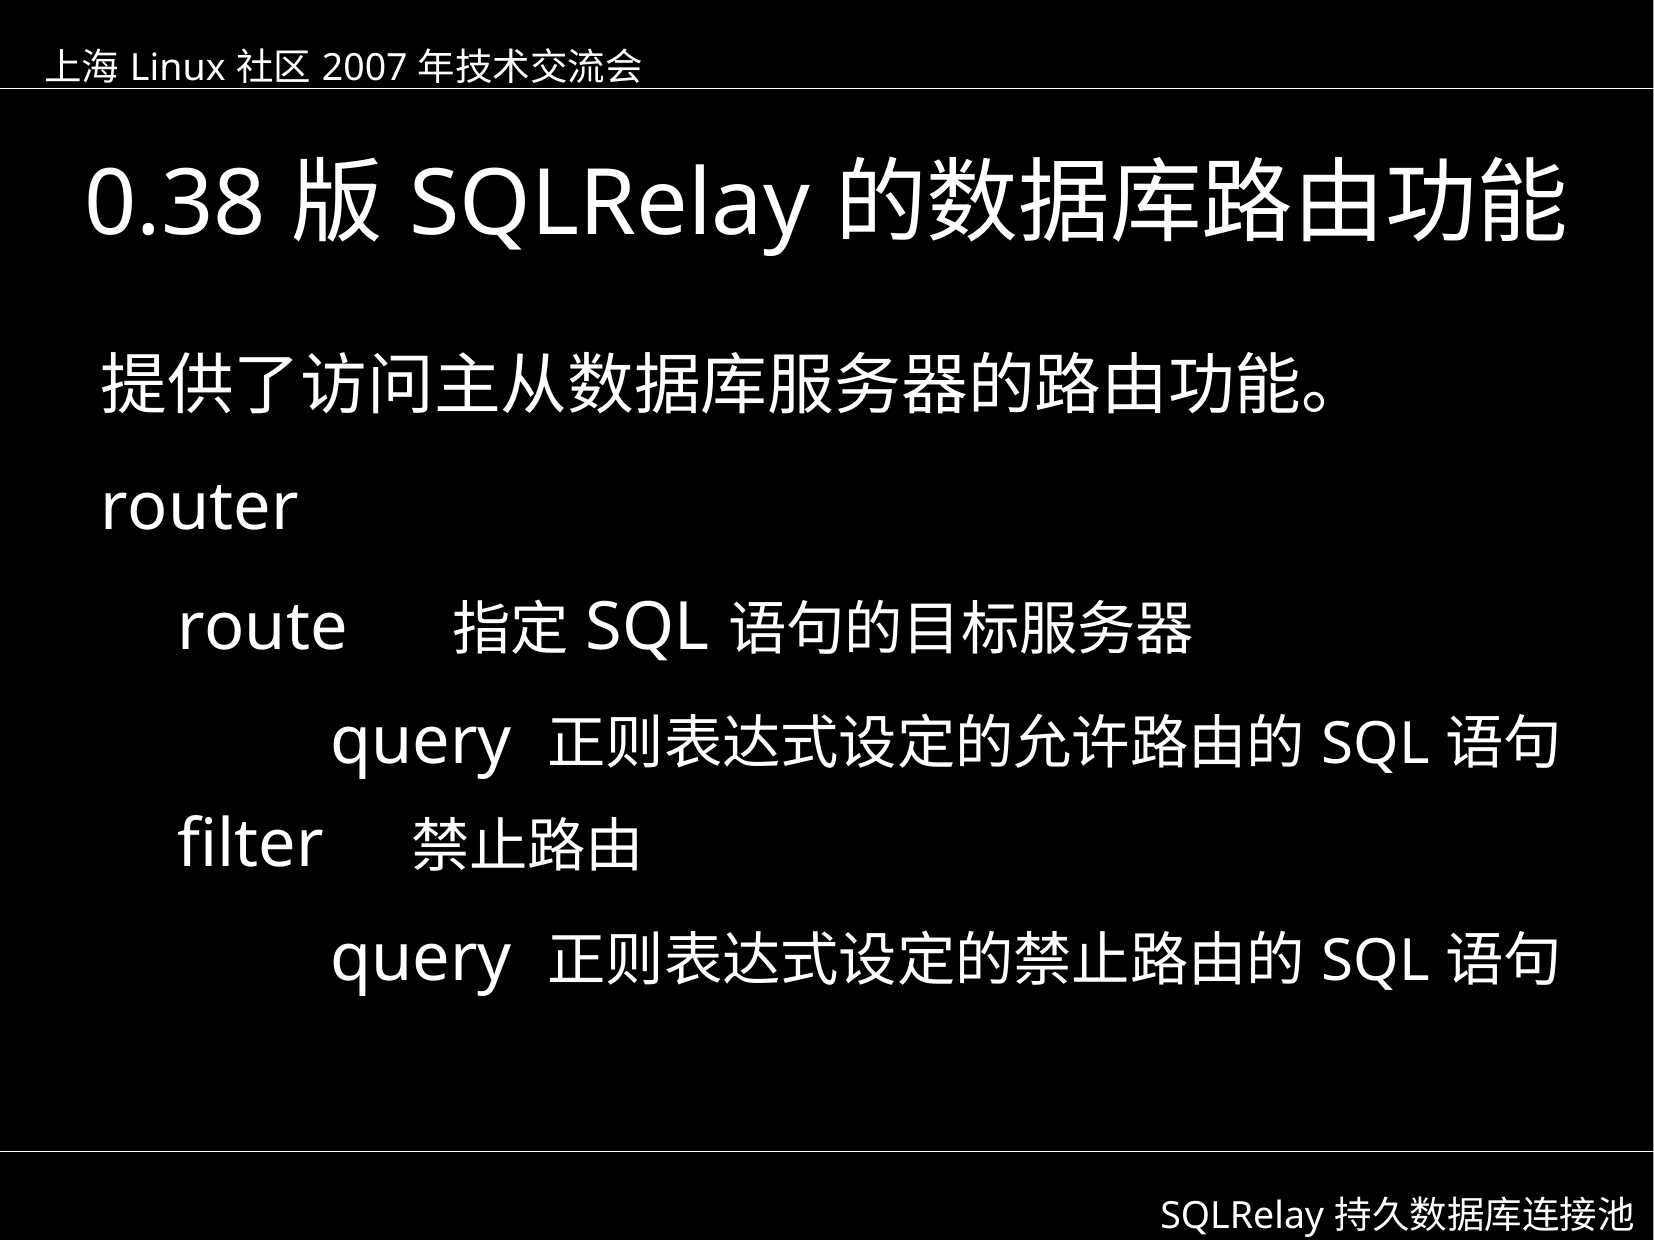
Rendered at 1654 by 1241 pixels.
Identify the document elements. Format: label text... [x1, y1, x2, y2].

text_box 上海Linux社区2007年技术交流会 [29, 29, 633, 82]
list 提供了访问主从数据库服务器的路由功能。 router route 指定SQL语句的目标服务器 query 正则表达式设定的允许路由的SQL语句 filter 禁止路由 query 正则表达式设定的禁止路由的SQL语句 [82, 331, 1571, 1136]
text_box SQLRelay持久数据库连接池 [1145, 1177, 1633, 1231]
title 0.38版SQLRelay的数据库路由功能 [82, 90, 1571, 298]
